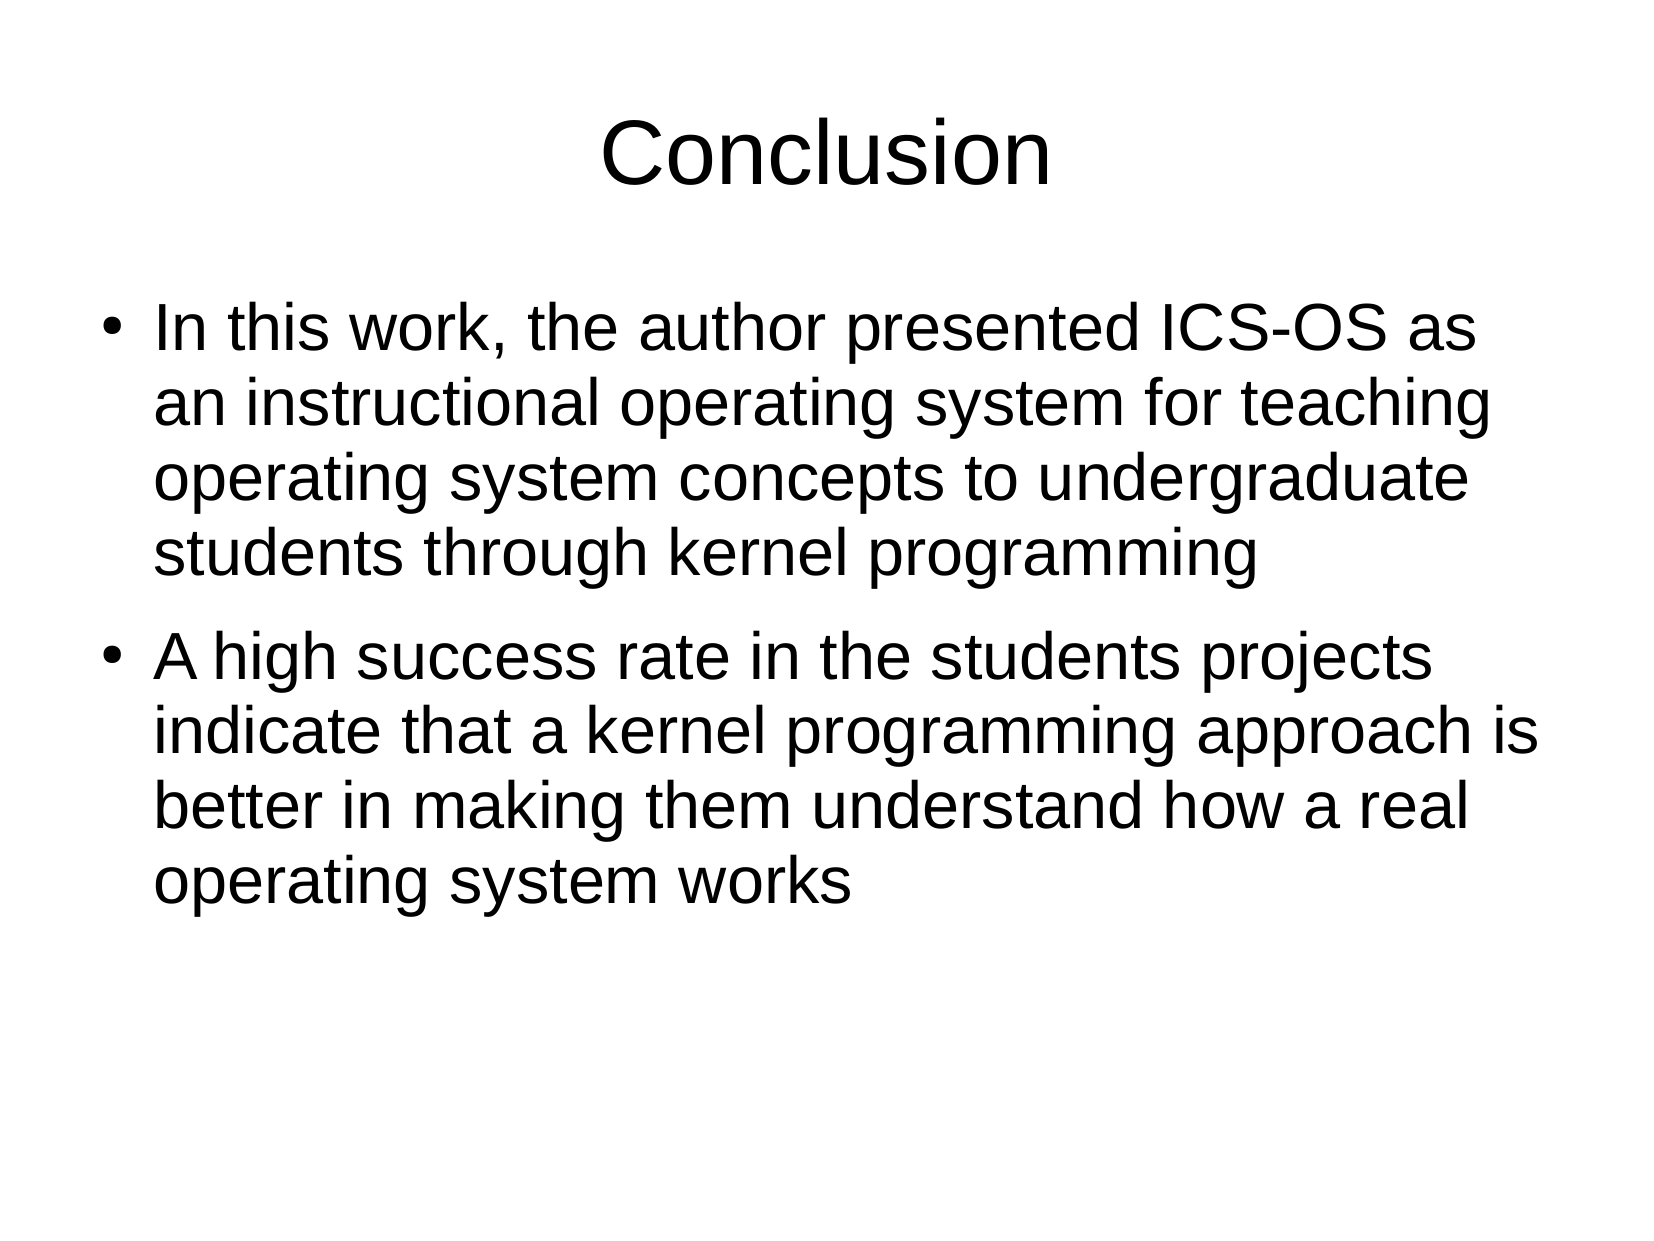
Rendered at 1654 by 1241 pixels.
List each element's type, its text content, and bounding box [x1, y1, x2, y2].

list In this work, the author presented ICS-OS as an instructional operating system for teaching operating system concepts to undergraduate students through kernel programming A high success rate in the students projects indicate that a kernel programming approach is better in making them understand how a real operating system works [82, 290, 1571, 1109]
title Conclusion [82, 56, 1571, 250]
